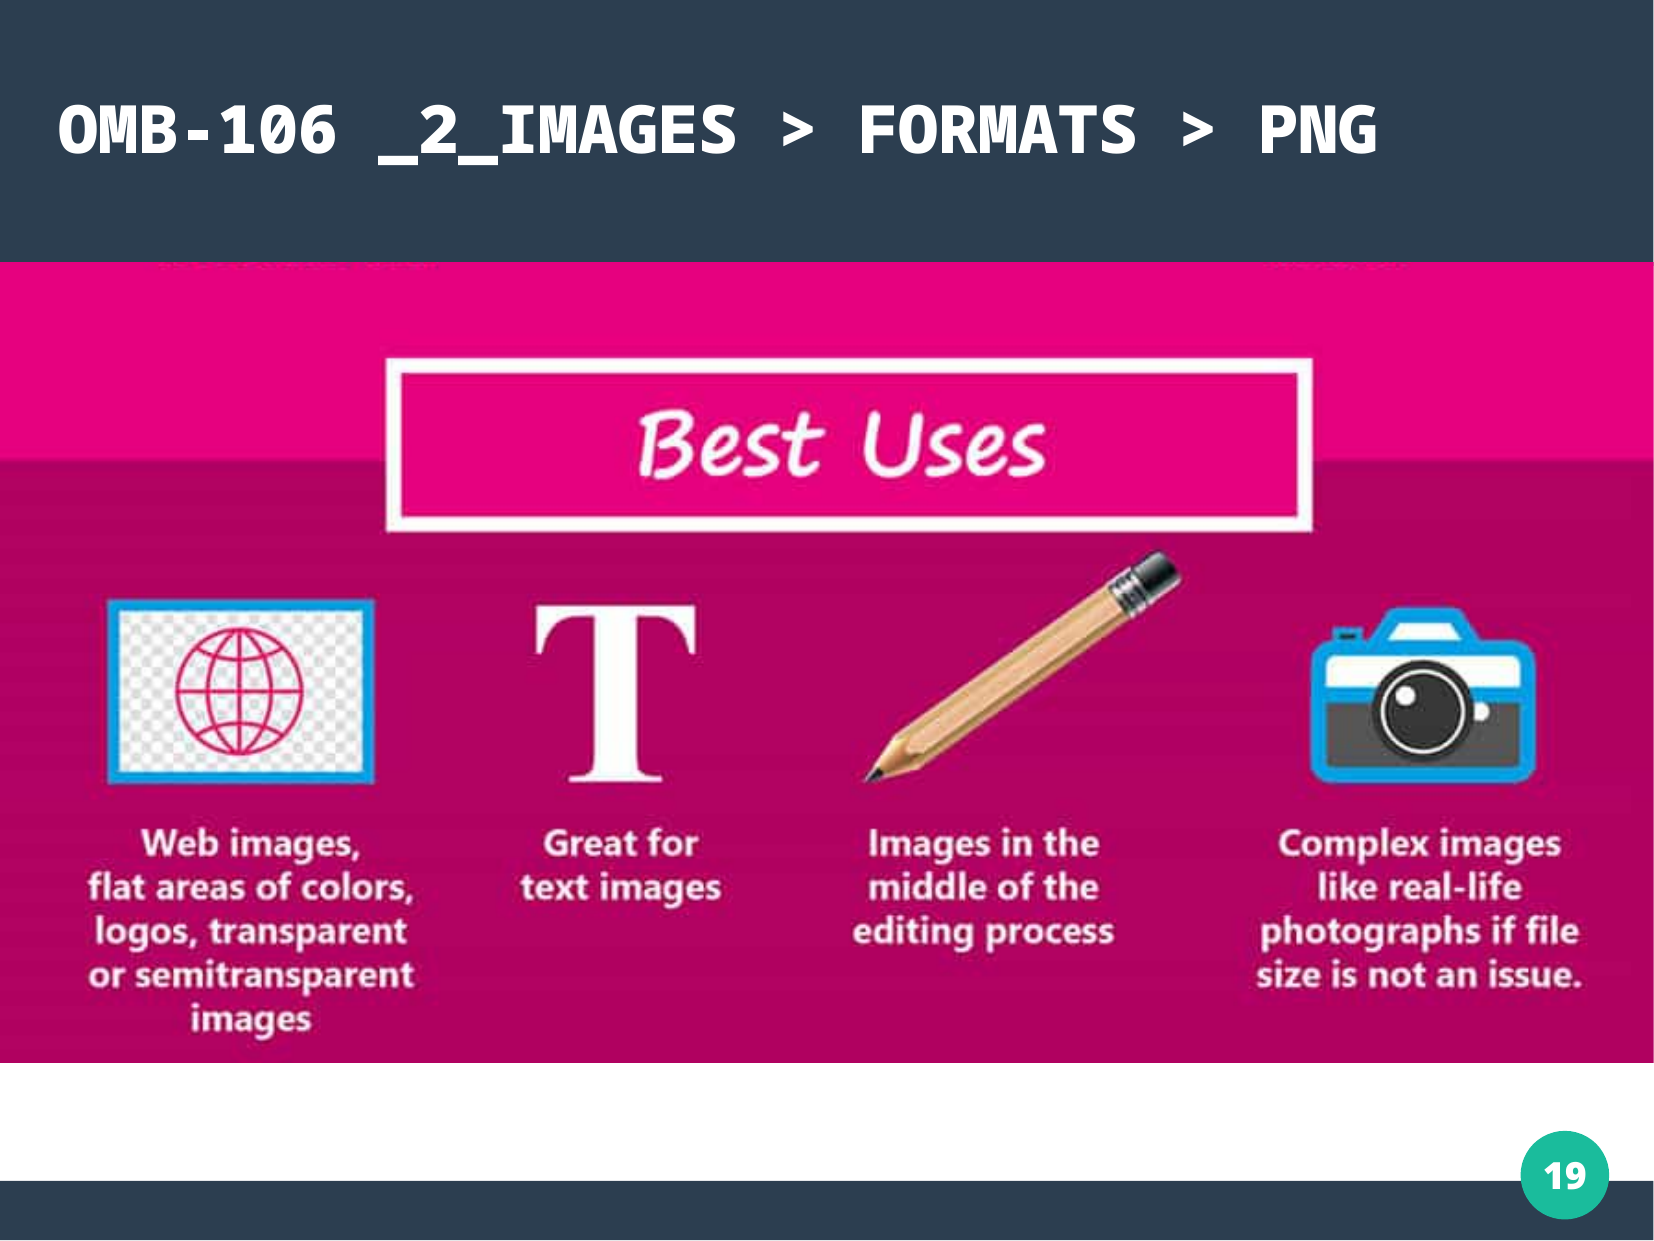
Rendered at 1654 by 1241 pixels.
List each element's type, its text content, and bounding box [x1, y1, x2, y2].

title OMB-106 _2_IMAGES > FORMATS > PNG [58, 49, 1595, 207]
picture [0, 262, 1654, 1063]
